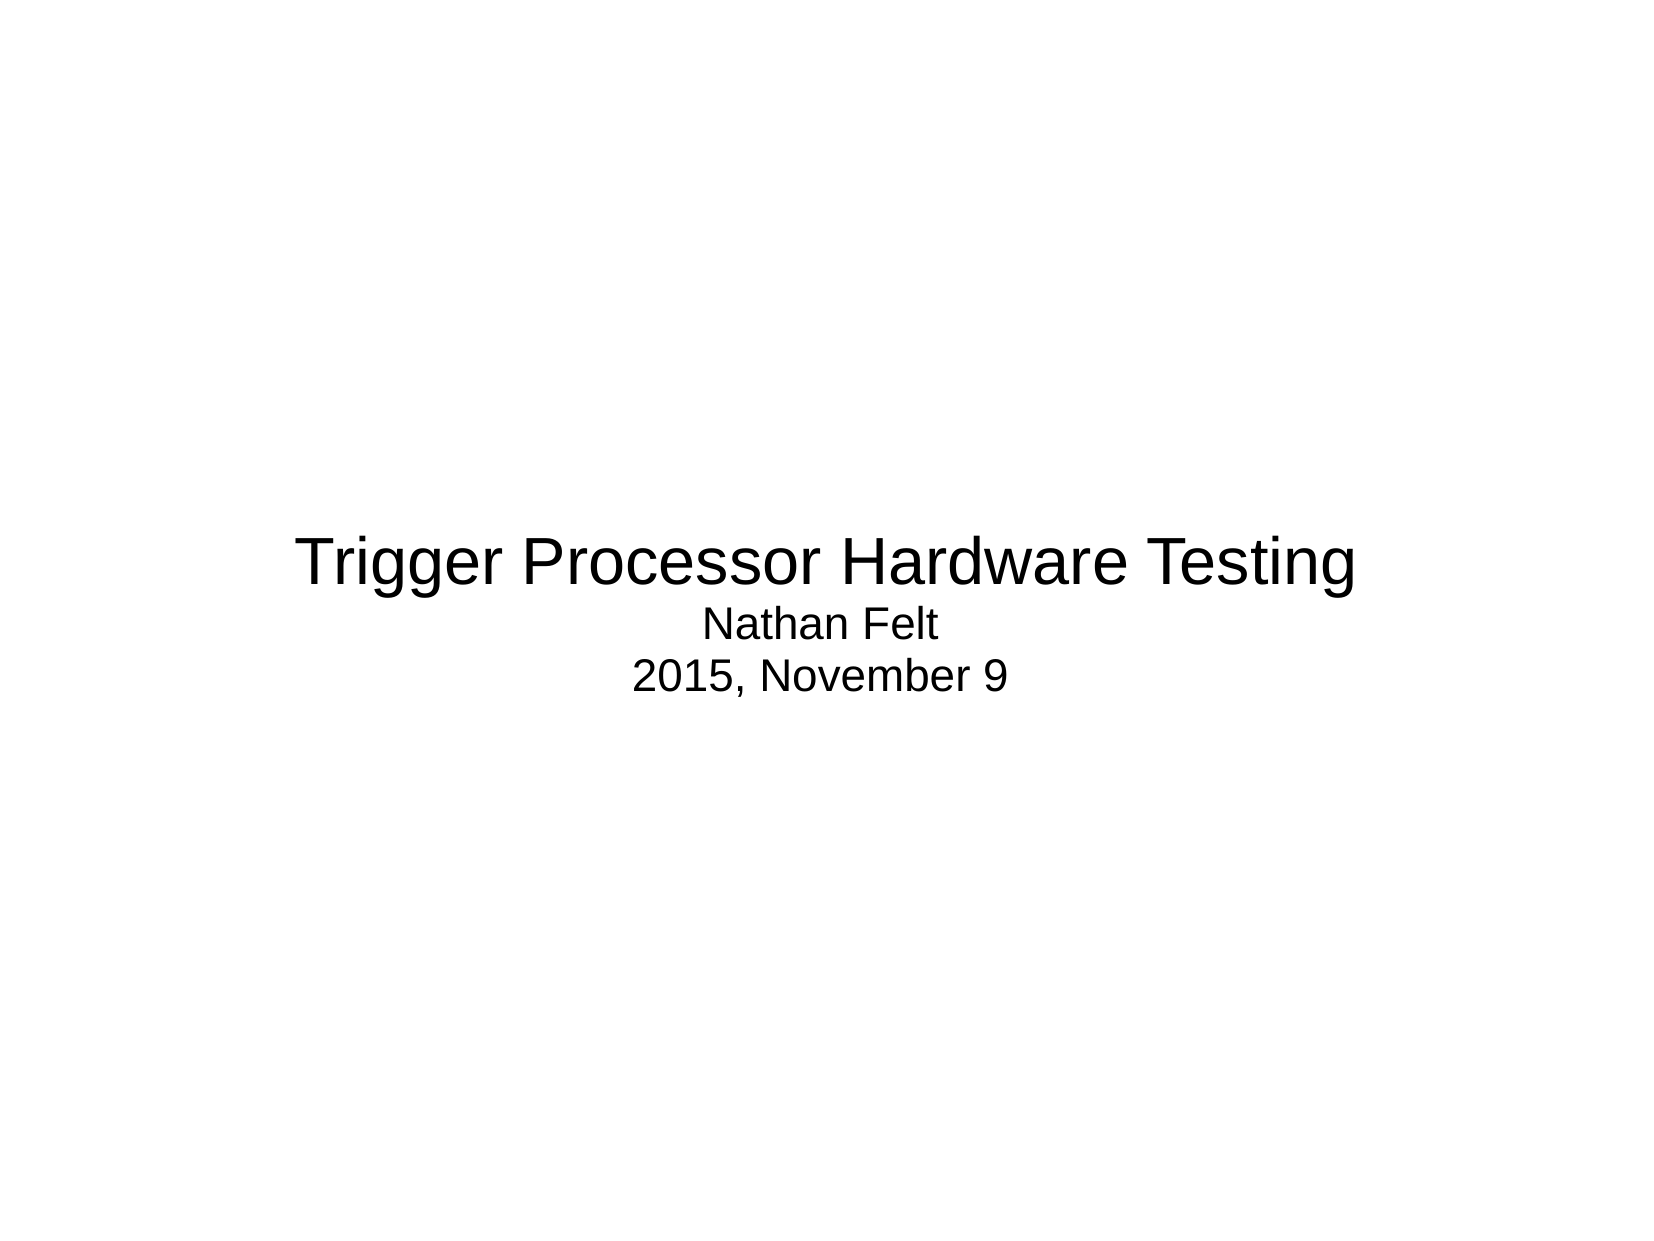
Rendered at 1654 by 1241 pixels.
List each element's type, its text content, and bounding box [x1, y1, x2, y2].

subtitle Trigger Processor Hardware Testing Nathan Felt 2015, November 9 [82, 290, 1571, 1010]
